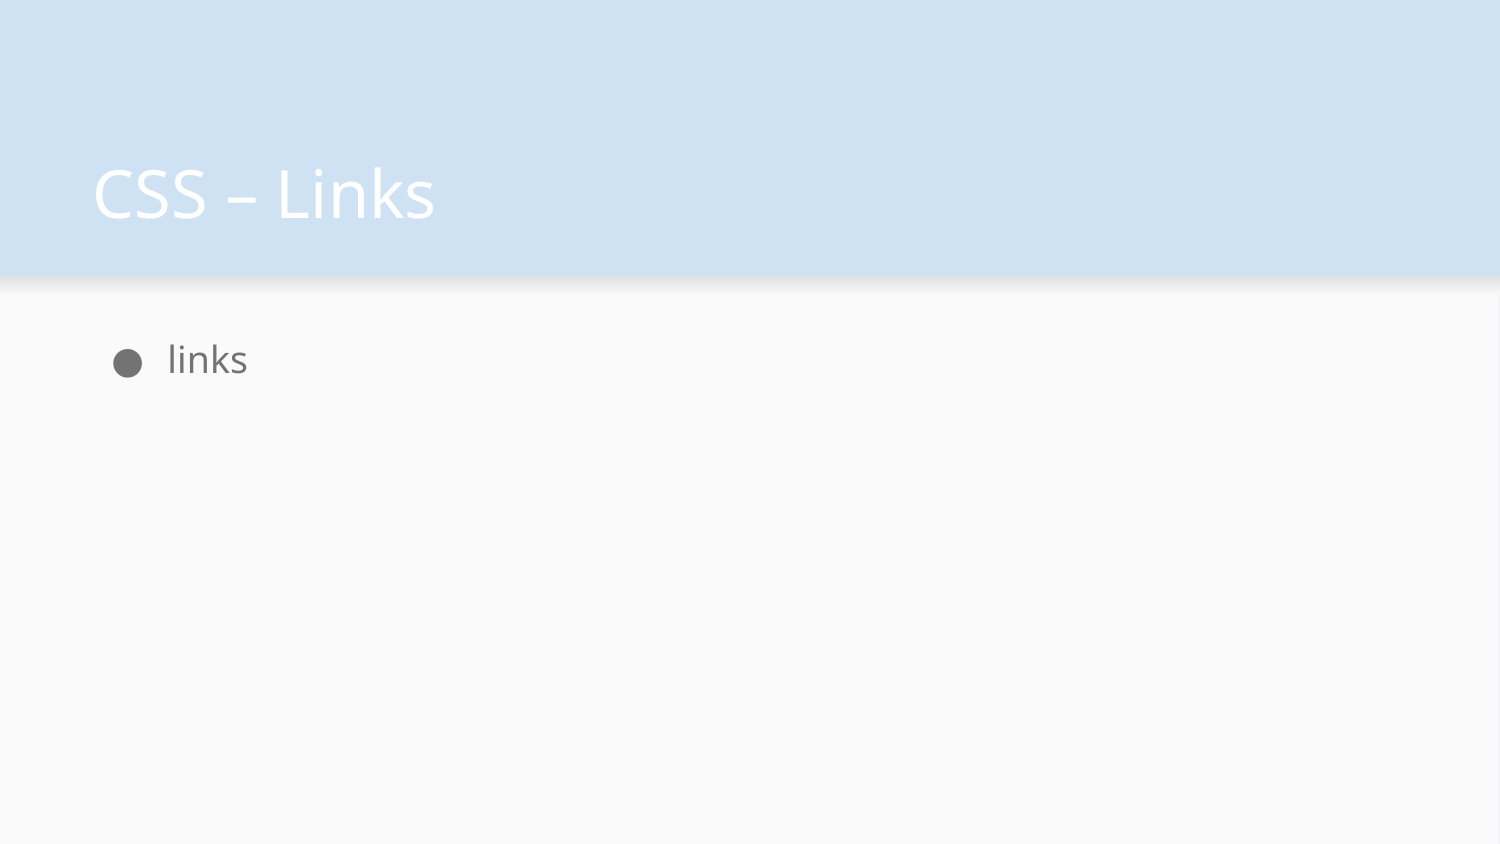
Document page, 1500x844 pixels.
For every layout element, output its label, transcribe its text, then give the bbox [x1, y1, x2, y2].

title CSS – Links [77, 121, 1427, 248]
list links [77, 314, 1427, 760]
